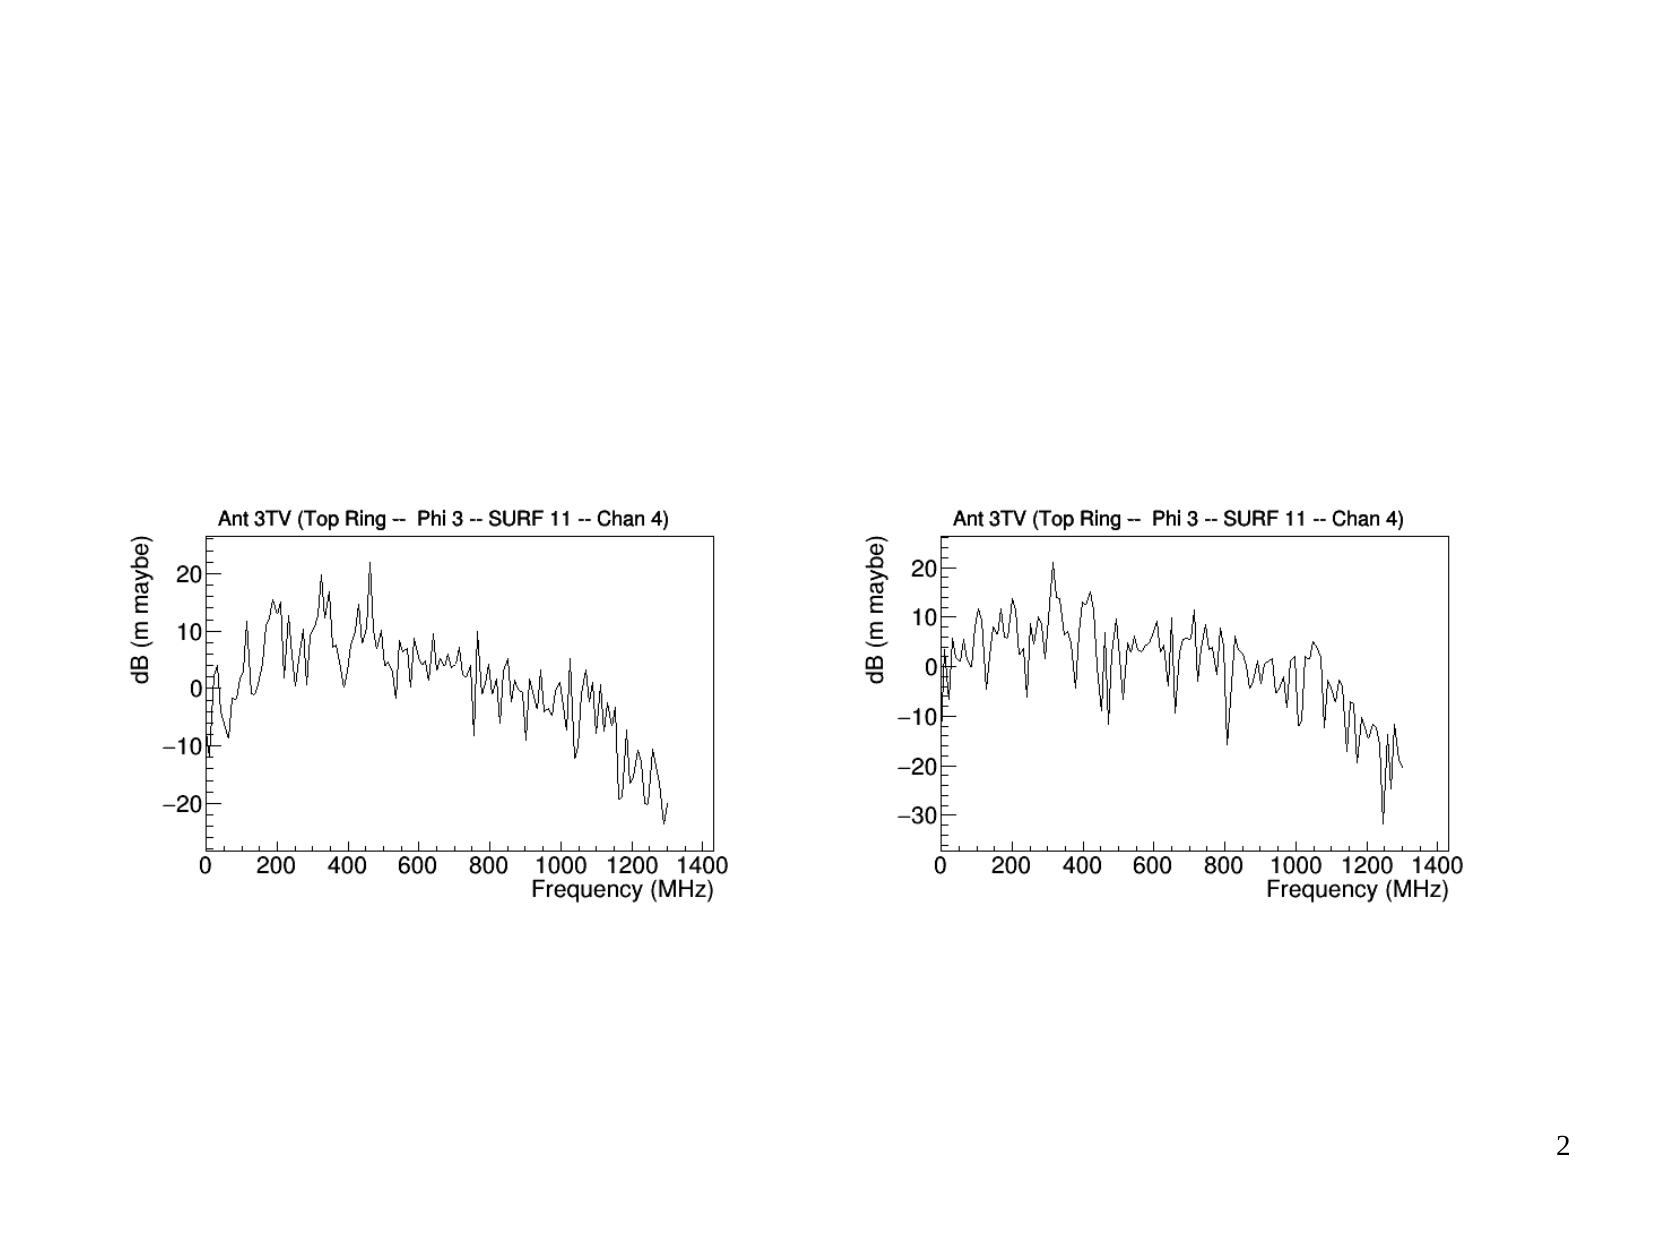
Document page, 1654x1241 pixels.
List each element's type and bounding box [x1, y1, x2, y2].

picture [105, 494, 781, 914]
picture [840, 494, 1516, 914]
